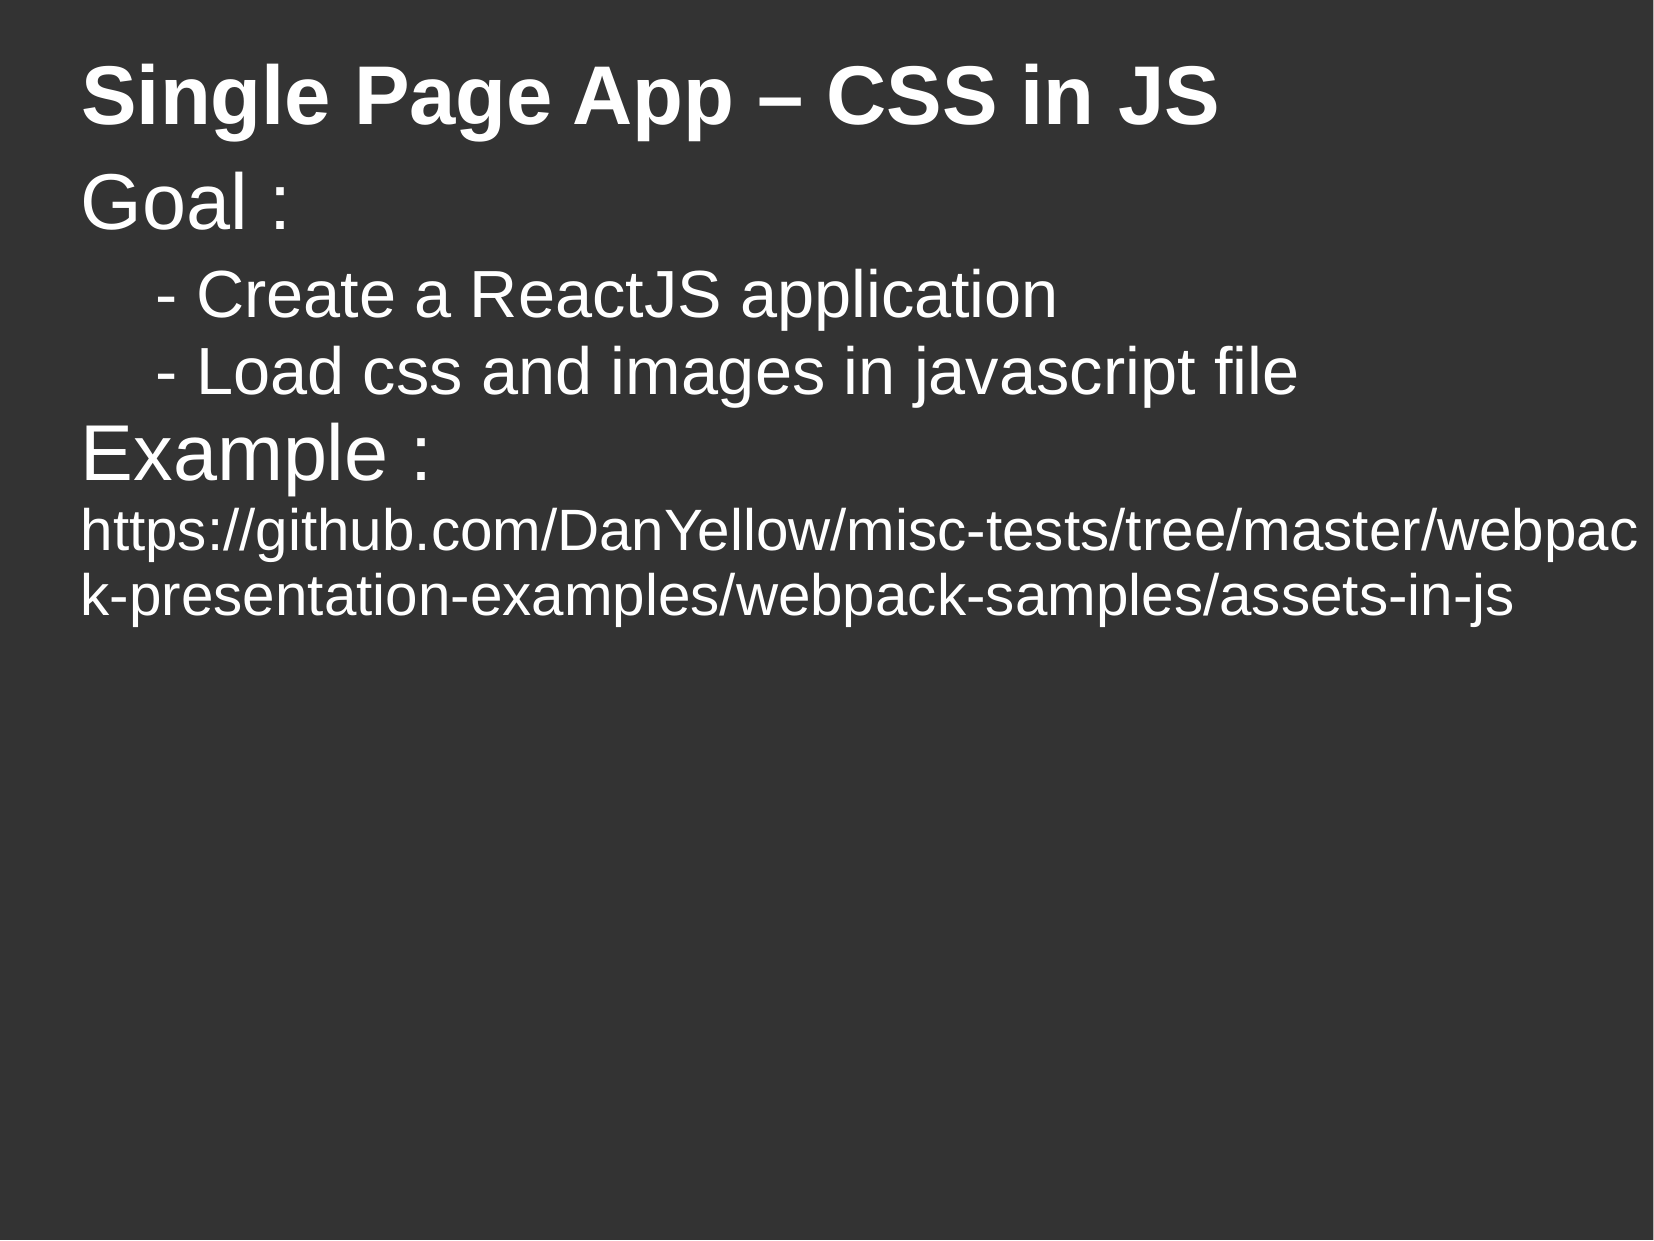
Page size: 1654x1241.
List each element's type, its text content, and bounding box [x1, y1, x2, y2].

title Goal : - Create a ReactJS application - Load css and images in javascript file Example : https://github.com/DanYellow/misc-tests/tree/master/webpack-presentation-examples/webpack-samples/assets-in-js [80, 157, 1654, 872]
title Single Page App – CSS in JS [81, 49, 1570, 257]
